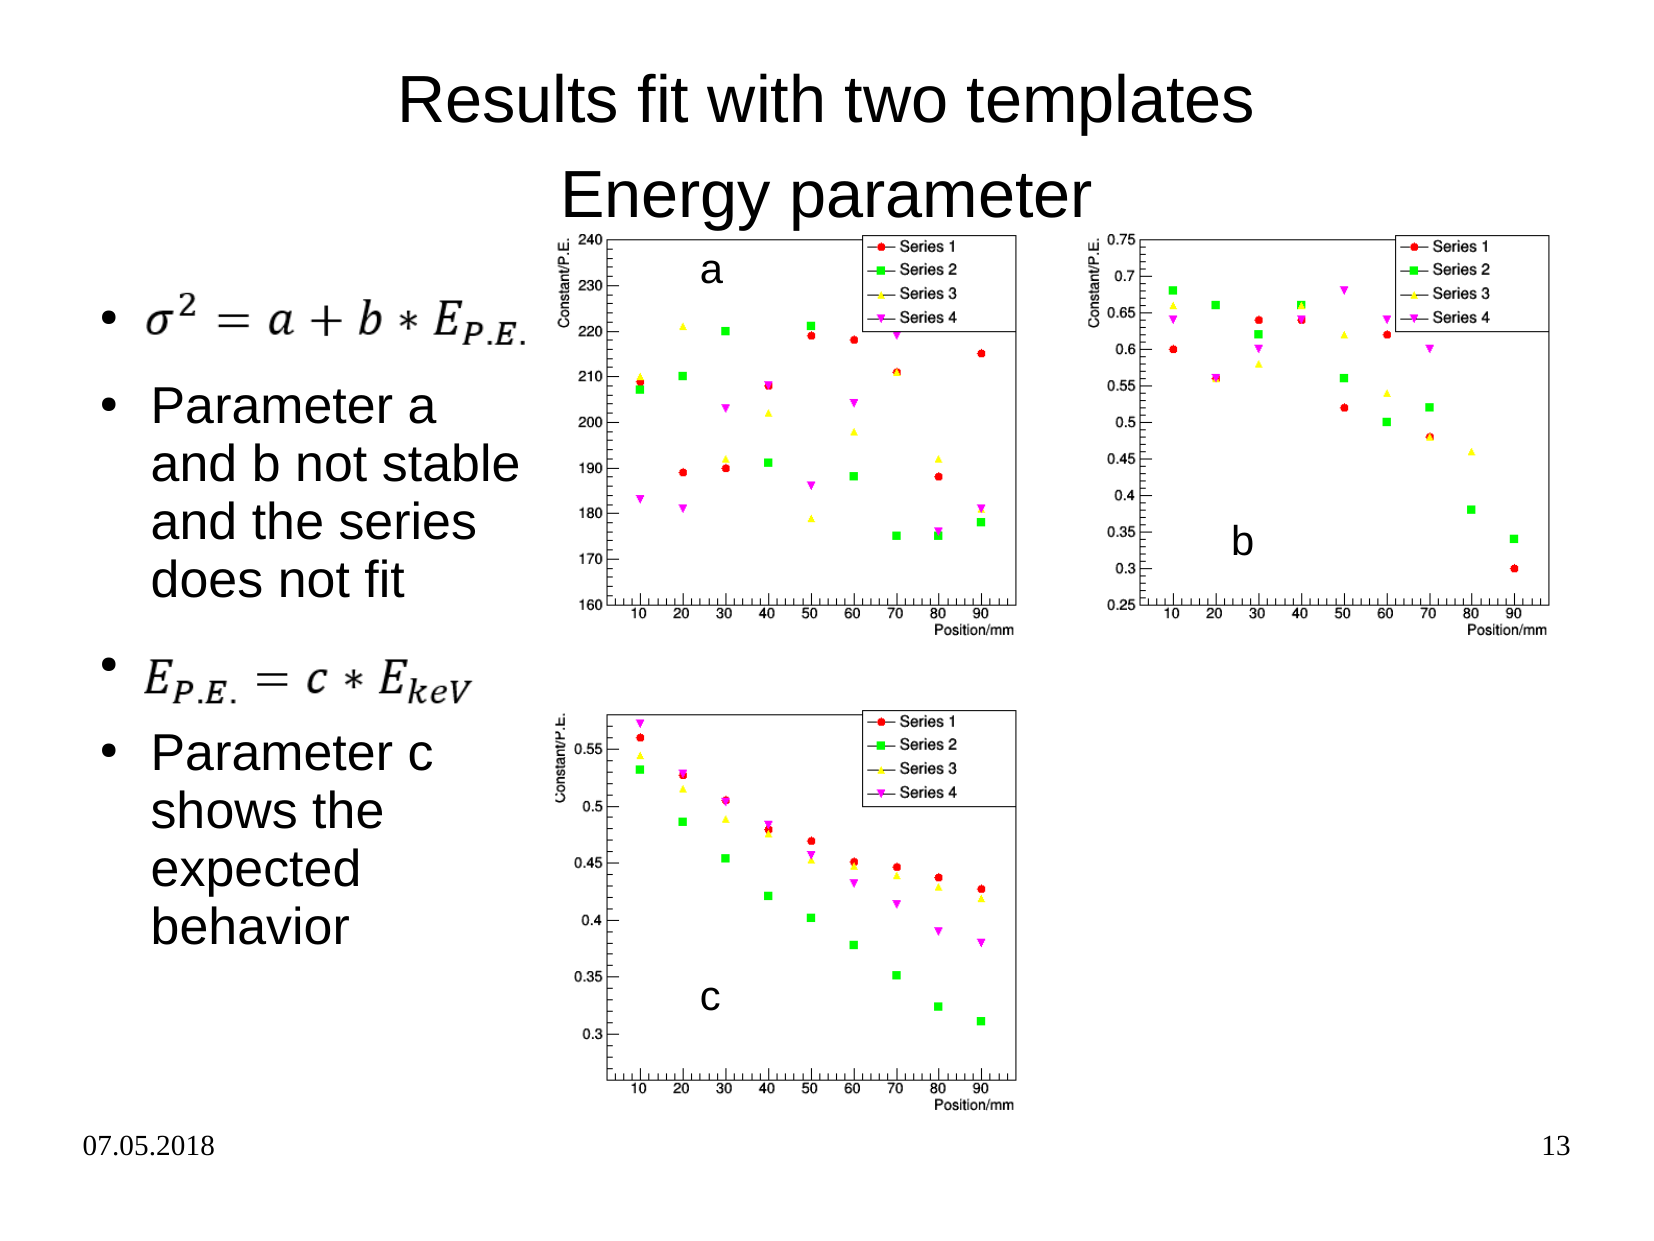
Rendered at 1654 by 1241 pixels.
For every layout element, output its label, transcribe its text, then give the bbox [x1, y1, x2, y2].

title Results fit with two templates [82, 49, 1571, 143]
list Parameter a and b not stable and the series does not fit Parameter c shows the expected behavior [82, 290, 526, 1010]
picture [545, 185, 1611, 1135]
picture [140, 288, 535, 355]
title Energy parameter [82, 143, 1571, 245]
list a [628, 246, 796, 308]
list c [628, 972, 796, 1034]
picture [138, 647, 487, 721]
list b [1160, 517, 1327, 579]
